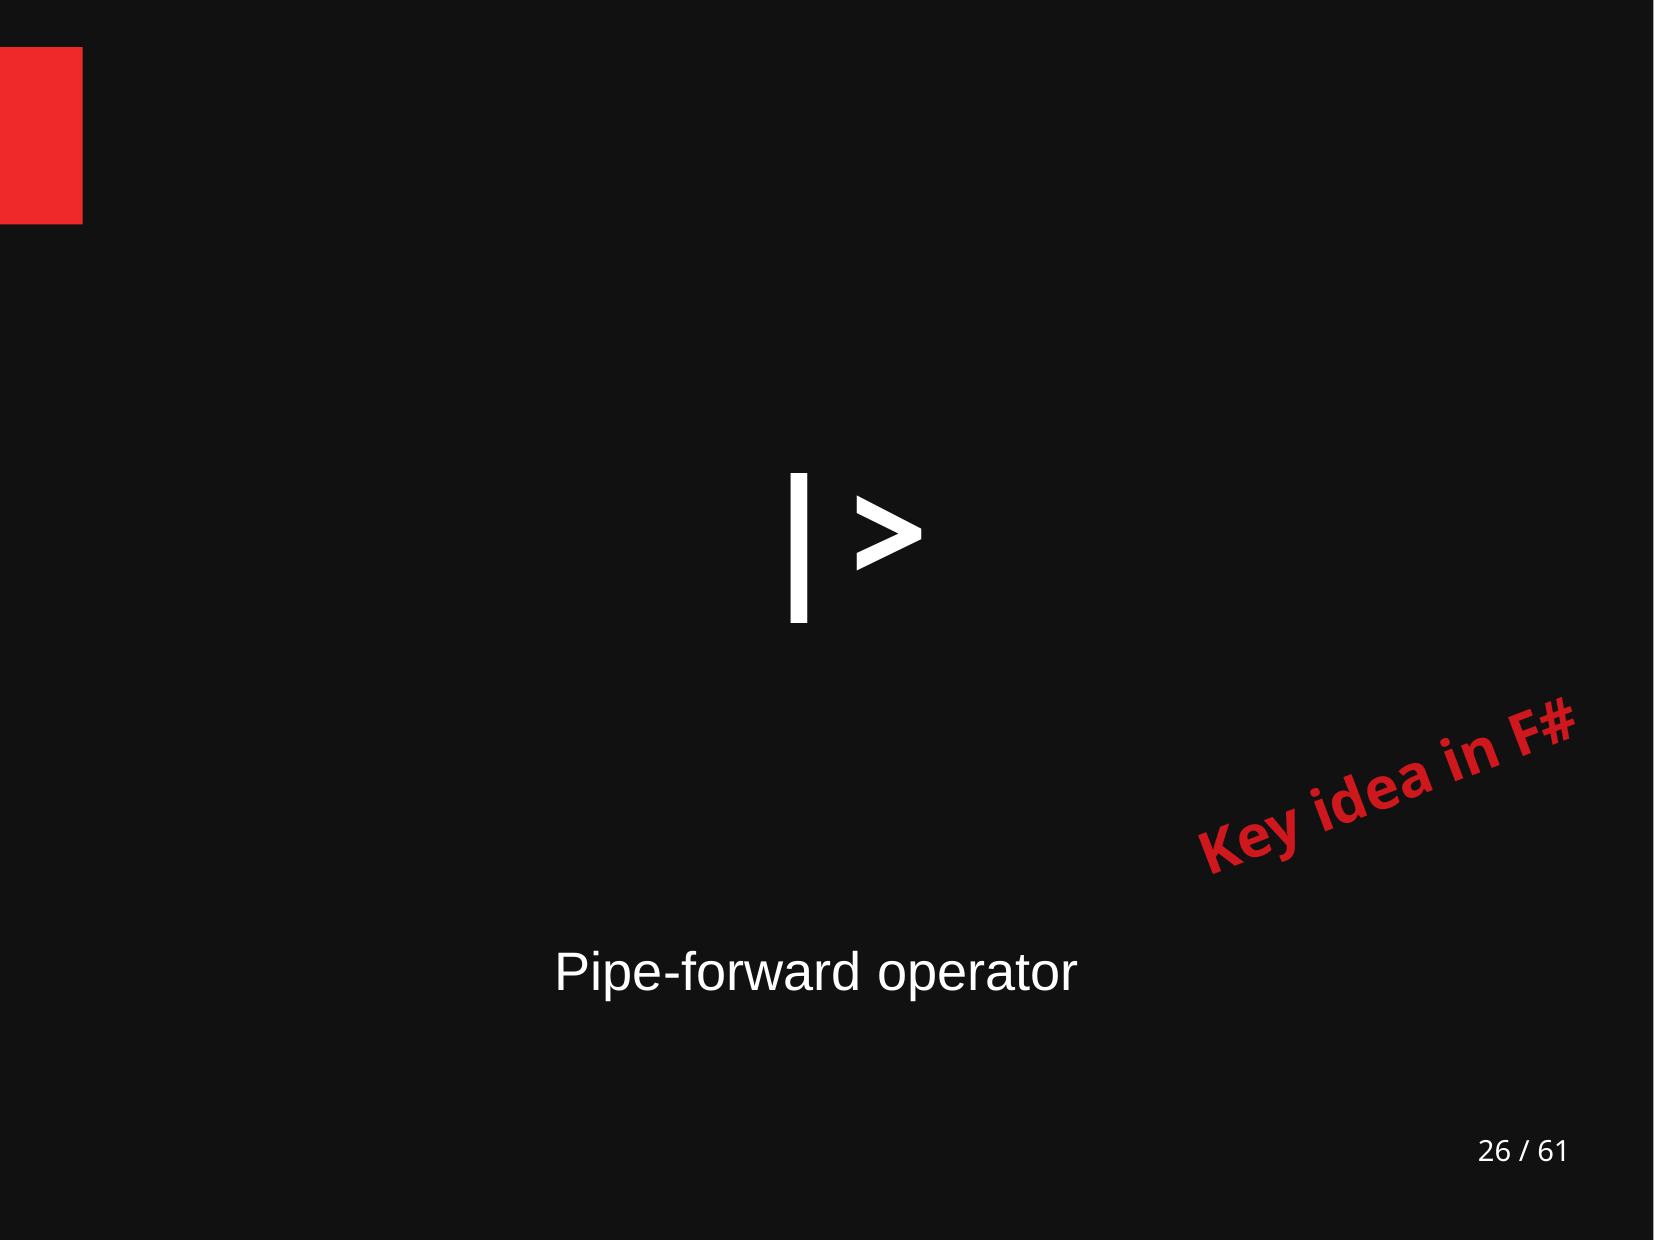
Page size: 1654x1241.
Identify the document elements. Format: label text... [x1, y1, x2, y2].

text_box Pipe-forward operator [540, 934, 1291, 1010]
subtitle |> [118, 49, 1571, 1010]
text_box Key idea in F# [1170, 645, 1654, 919]
